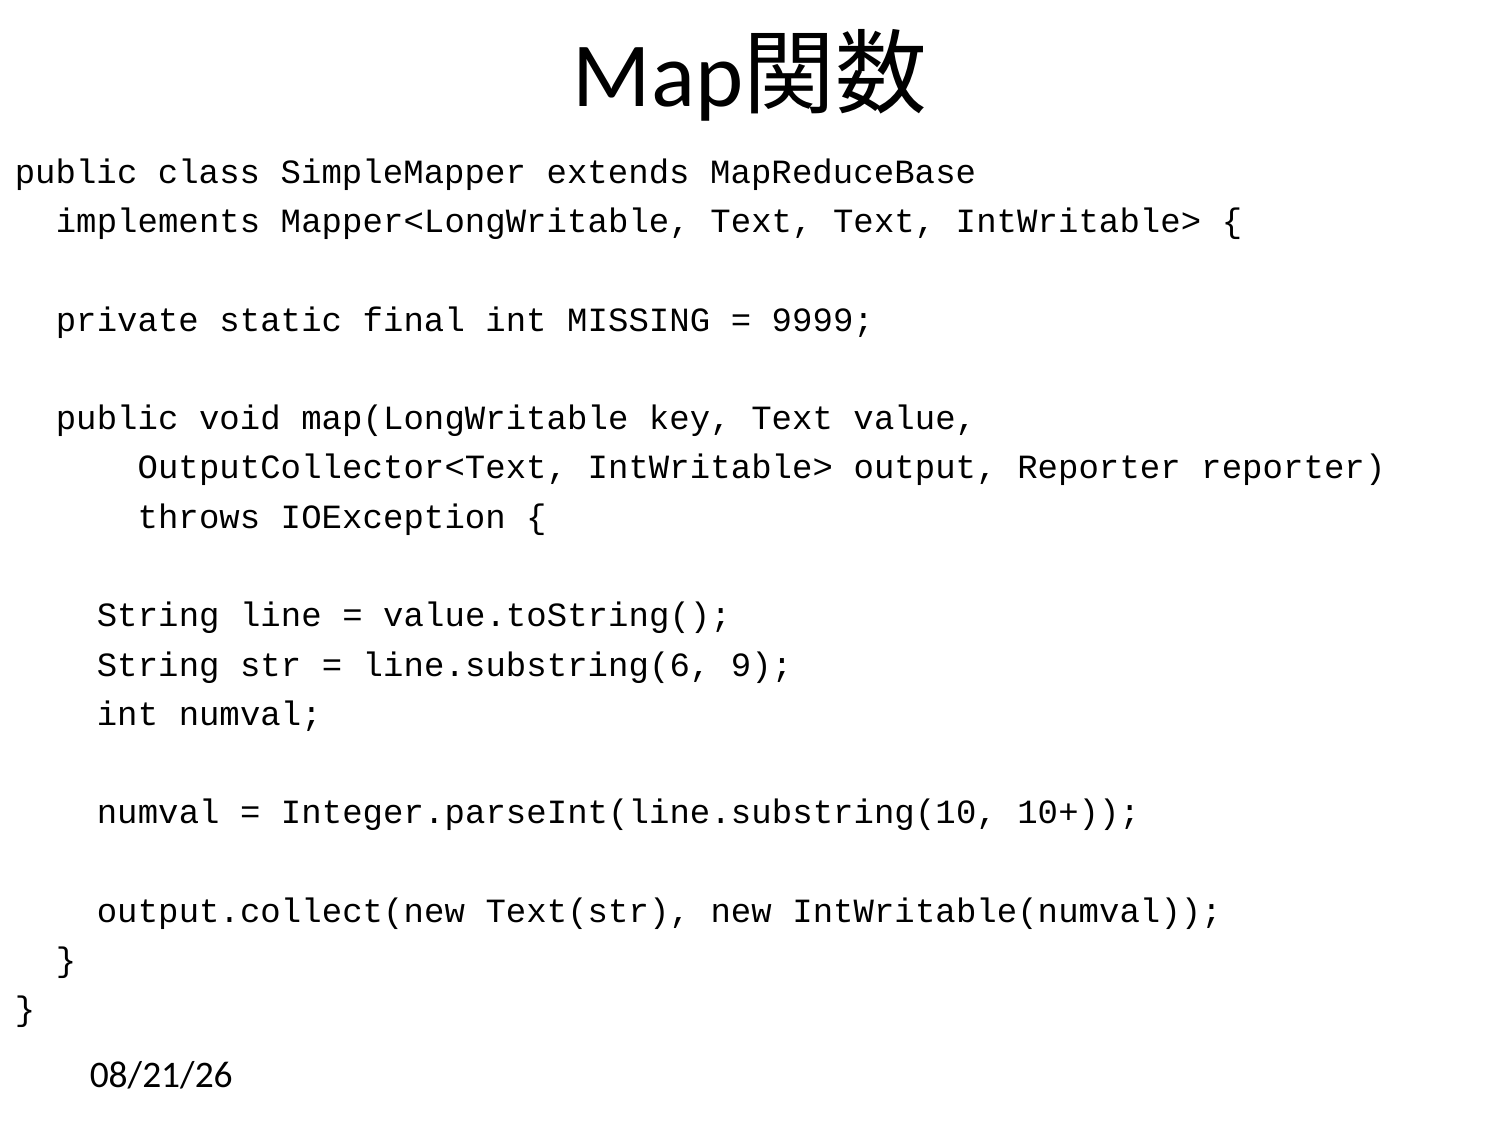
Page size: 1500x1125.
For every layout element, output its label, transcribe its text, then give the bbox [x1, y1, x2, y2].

title Map関数 [75, 6, 1426, 133]
list public class SimpleMapper extends MapReduceBase implements Mapper<LongWritable, Text, Text, IntWritable> { private static final int MISSING = 9999; public void map(LongWritable key, Text value, OutputCollector<Text, IntWritable> output, Reporter reporter) throws IOException { String line = value.toString(); String str = line.substring(6, 9); int numval; numval = Integer.parseInt(line.substring(10, 10+)); output.collect(new Text(str), new IntWritable(numval)); } } [0, 141, 1489, 1052]
